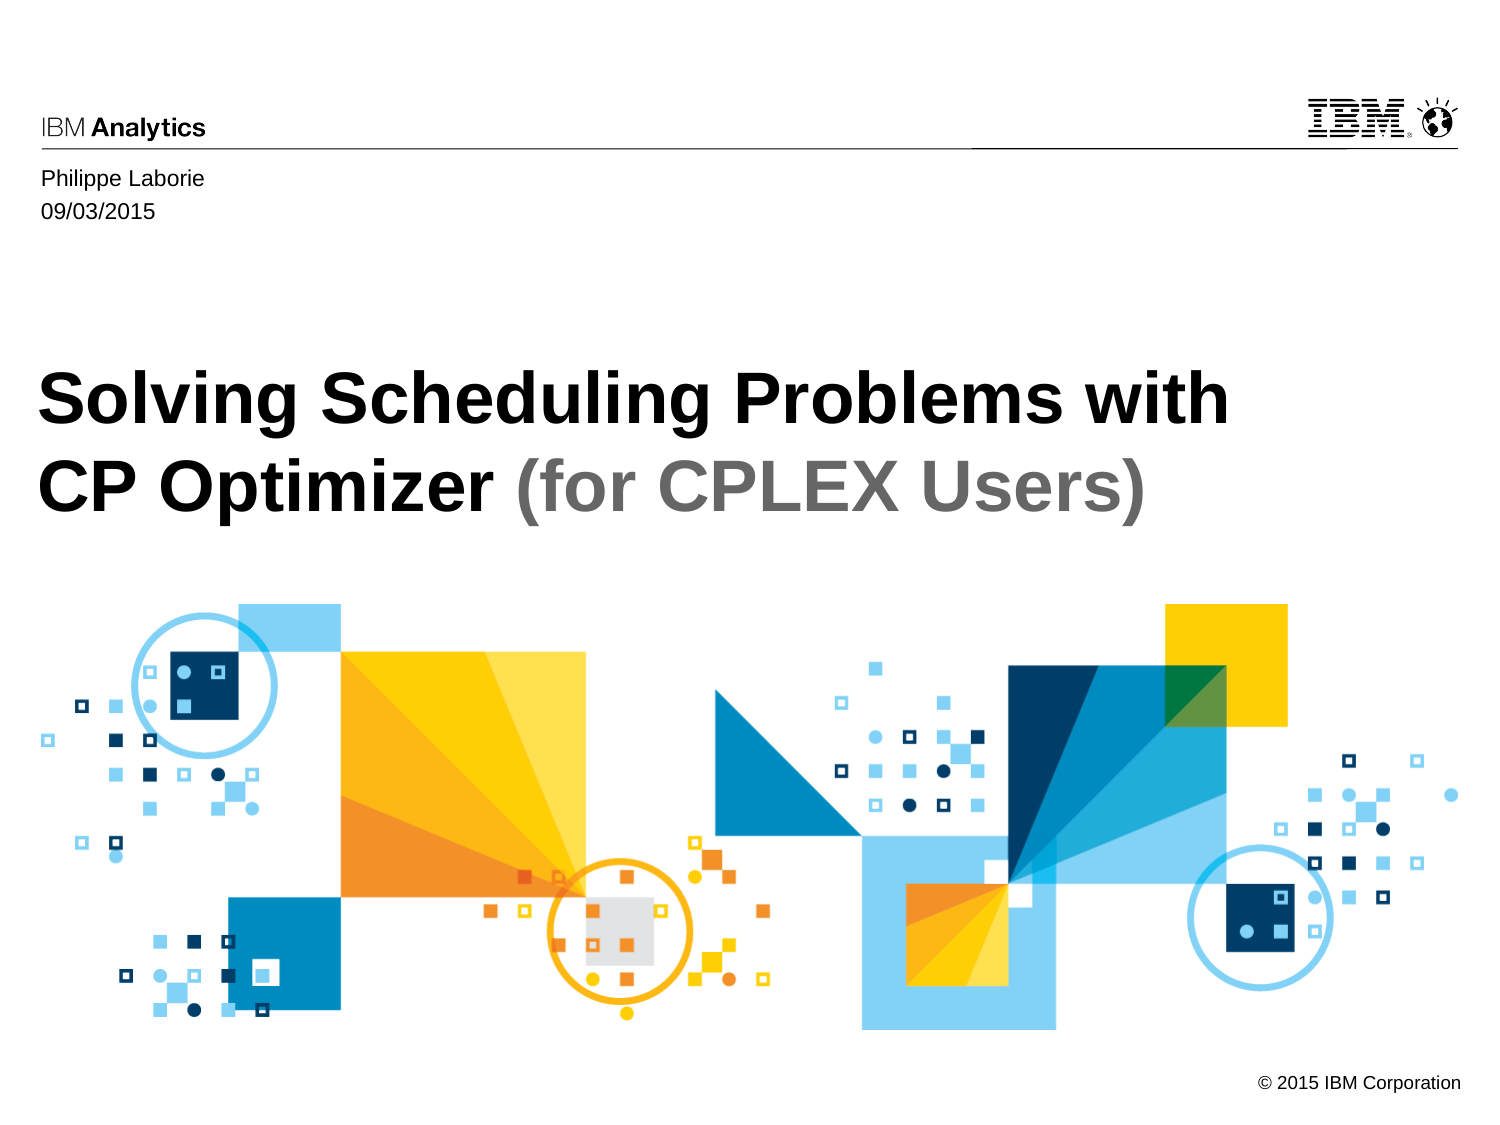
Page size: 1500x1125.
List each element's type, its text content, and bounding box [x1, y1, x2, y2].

text_box Philippe Laborie 09/03/2015 [40, 150, 830, 232]
picture [1294, 83, 1469, 150]
picture [41, 604, 1458, 1030]
picture [24, 99, 224, 156]
text_box Solving Scheduling Problems with CP Optimizer (for CPLEX Users) [37, 343, 1380, 520]
